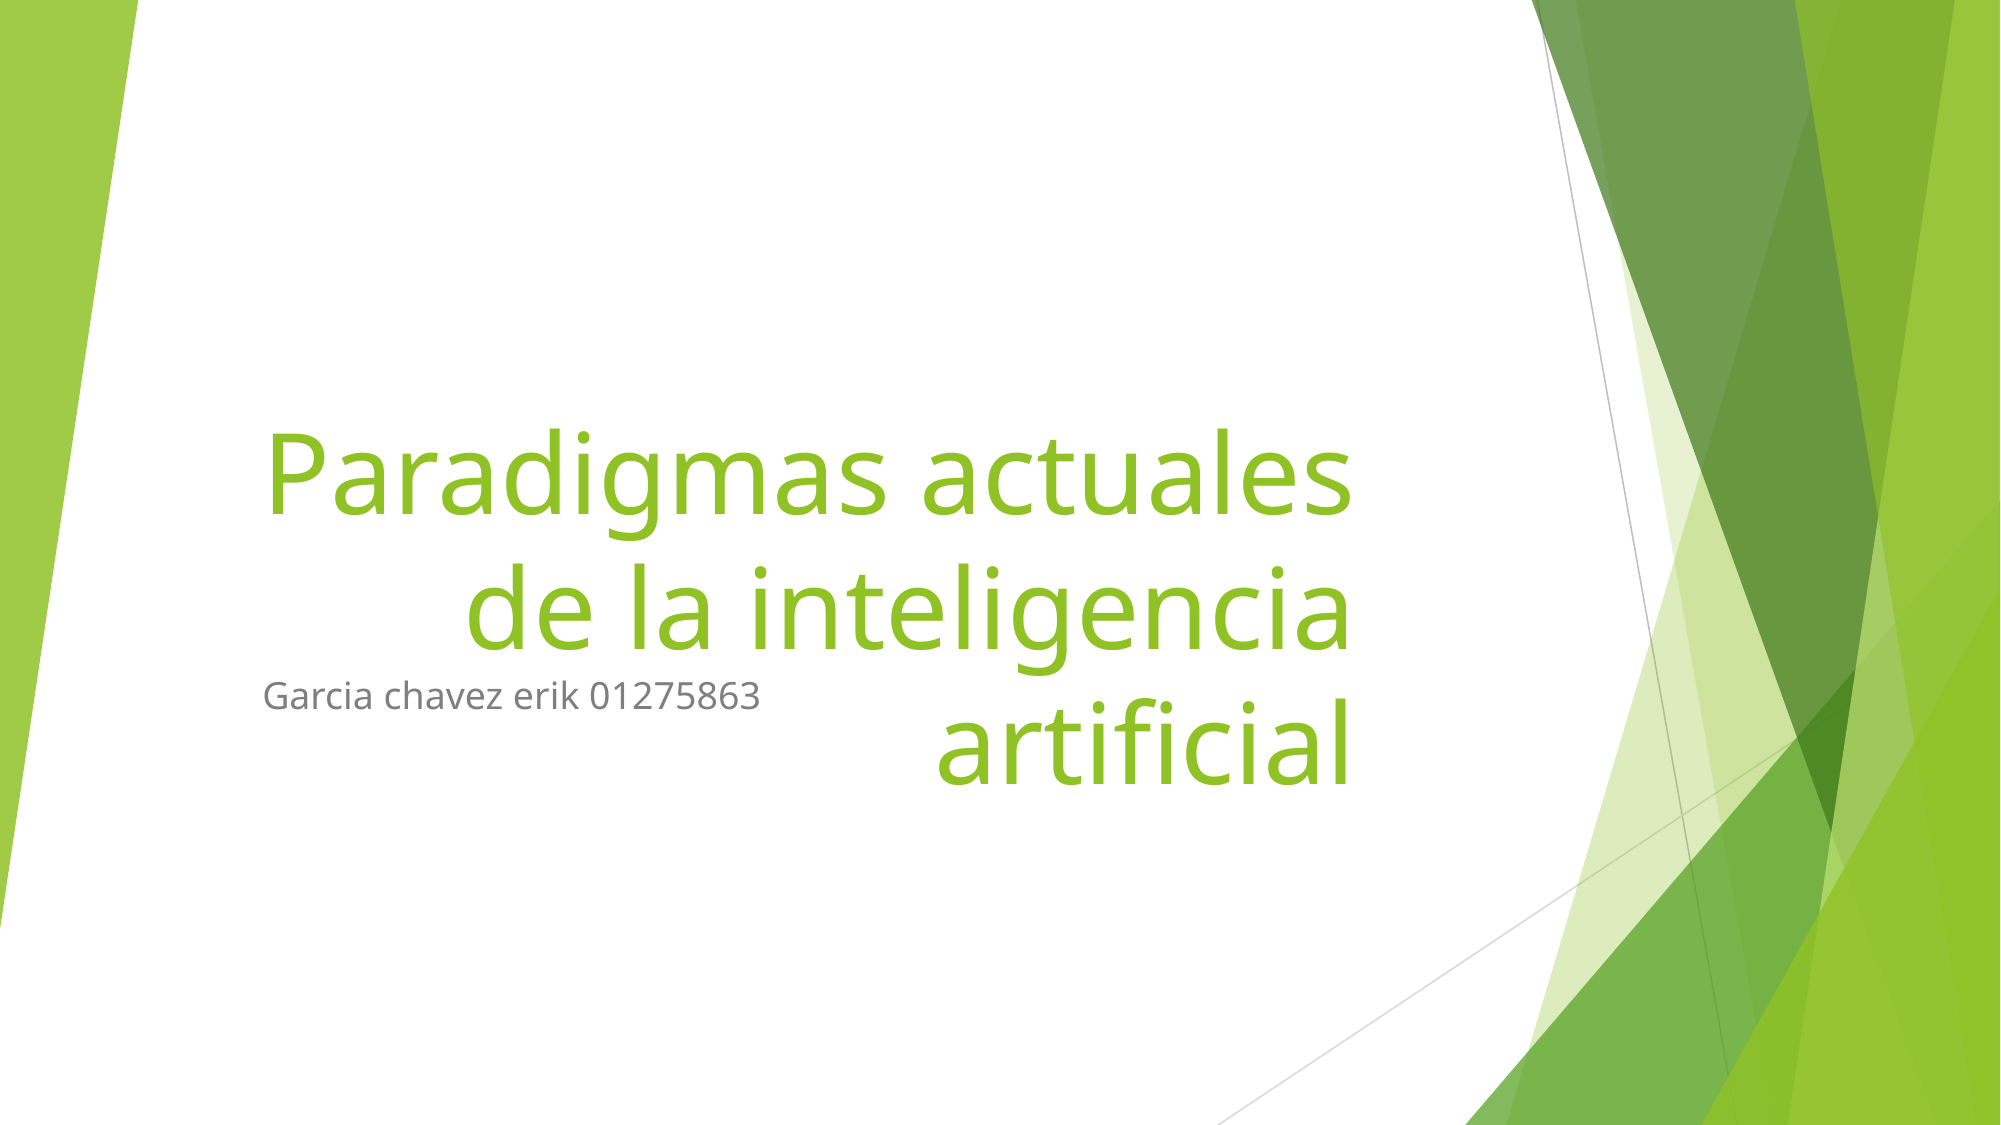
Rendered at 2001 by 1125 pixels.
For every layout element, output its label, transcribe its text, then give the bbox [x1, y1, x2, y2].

subtitle Garcia chavez erik 01275863 [247, 664, 1522, 845]
title Paradigmas actuales de la inteligencia artificial [247, 394, 1522, 664]
